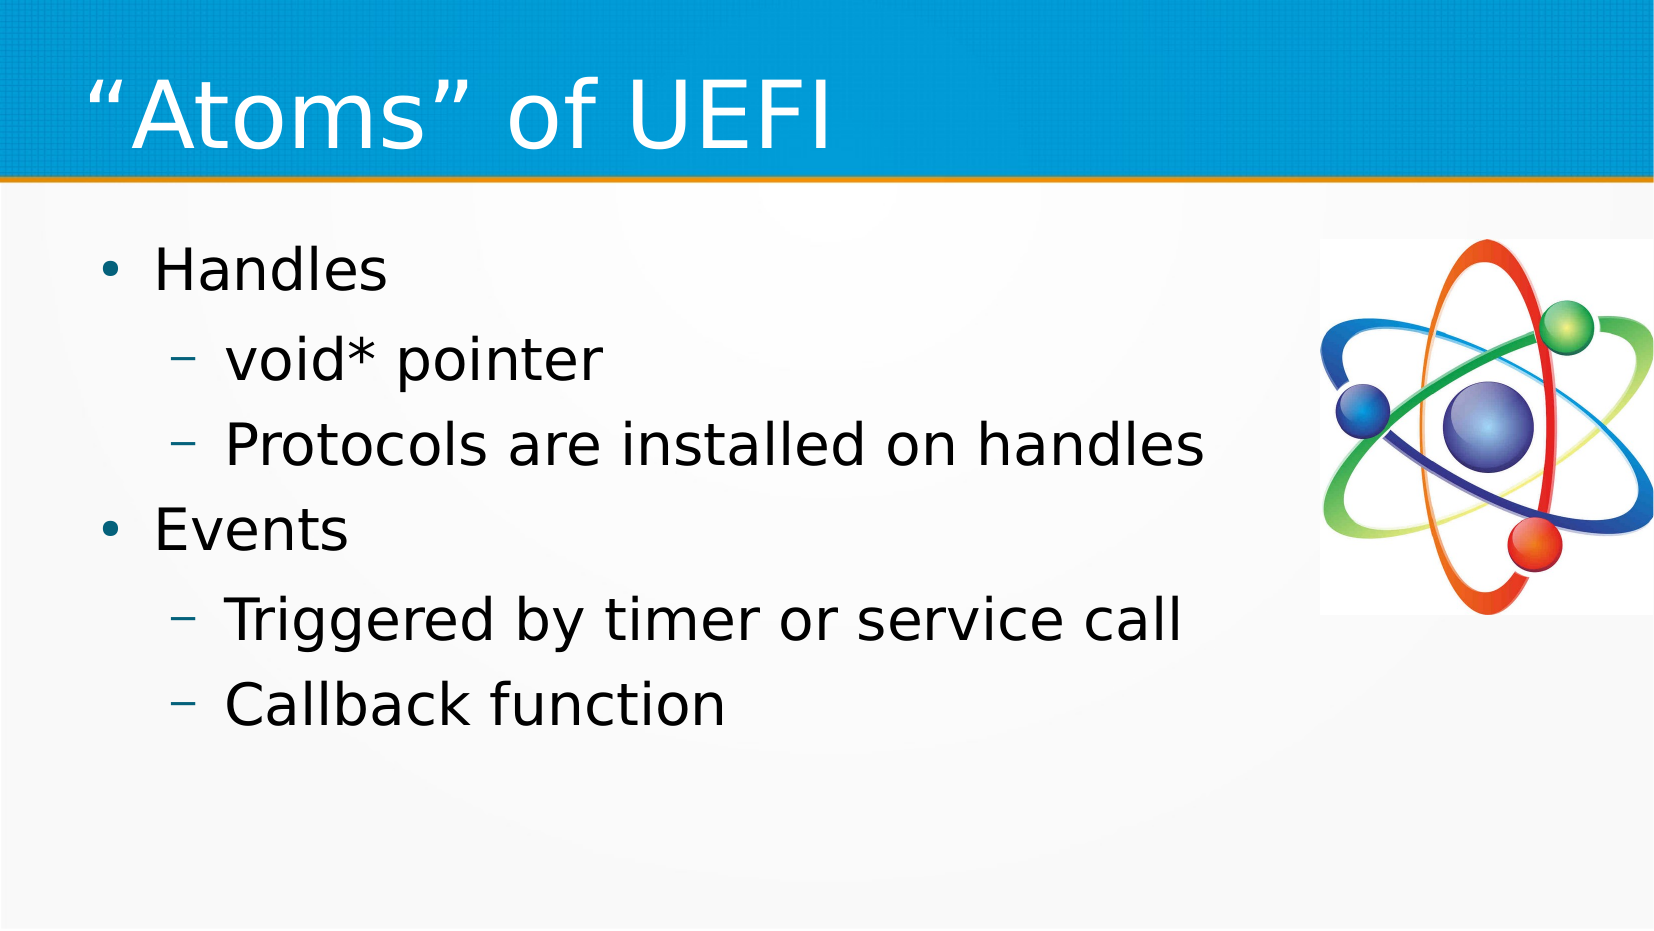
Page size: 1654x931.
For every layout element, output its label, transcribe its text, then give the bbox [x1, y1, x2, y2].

title “Atoms” of UEFI [82, 14, 1571, 171]
list Handles void* pointer Protocols are installed on handles Events Triggered by timer or service call Callback function [82, 236, 1246, 811]
picture [0, 175, 1654, 931]
